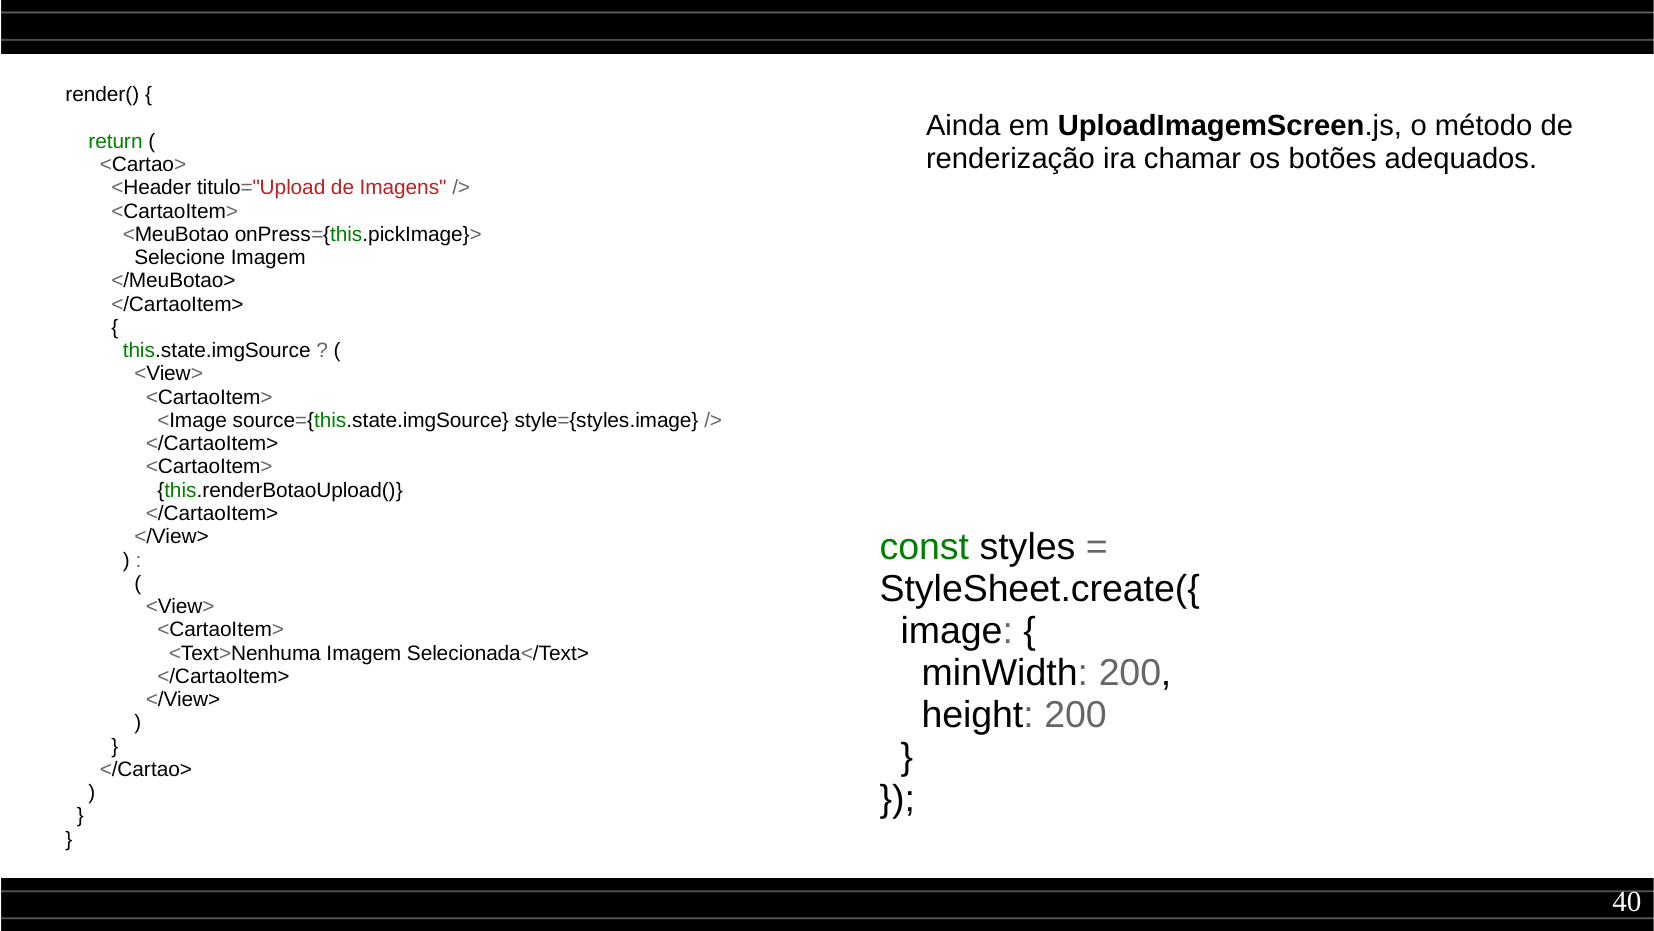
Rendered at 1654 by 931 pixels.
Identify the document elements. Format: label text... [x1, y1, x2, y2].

picture [1, 878, 1654, 931]
text_box const styles = StyleSheet.create({ image: { minWidth: 200, height: 200 } }); [864, 518, 1402, 827]
picture [1, 0, 1654, 54]
text_box Ainda em UploadImagemScreen.js, o método de renderização ira chamar os botões adequados. [911, 101, 1603, 248]
text_box render() { return ( <Cartao> <Header titulo="Upload de Imagens" /> <CartaoItem> <MeuBotao onPress={this.pickImage}> Selecione Imagem </MeuBotao> </CartaoItem> { this.state.imgSource ? ( <View> <CartaoItem> <Image source={this.state.imgSource} style={styles.image} /> </CartaoItem> <CartaoItem> {this.renderBotaoUpload()} </CartaoItem> </View> ) : ( <View> <CartaoItem> <Text>Nenhuma Imagem Selecionada</Text> </CartaoItem> </View> ) } </Cartao> ) } } [50, 75, 1099, 859]
